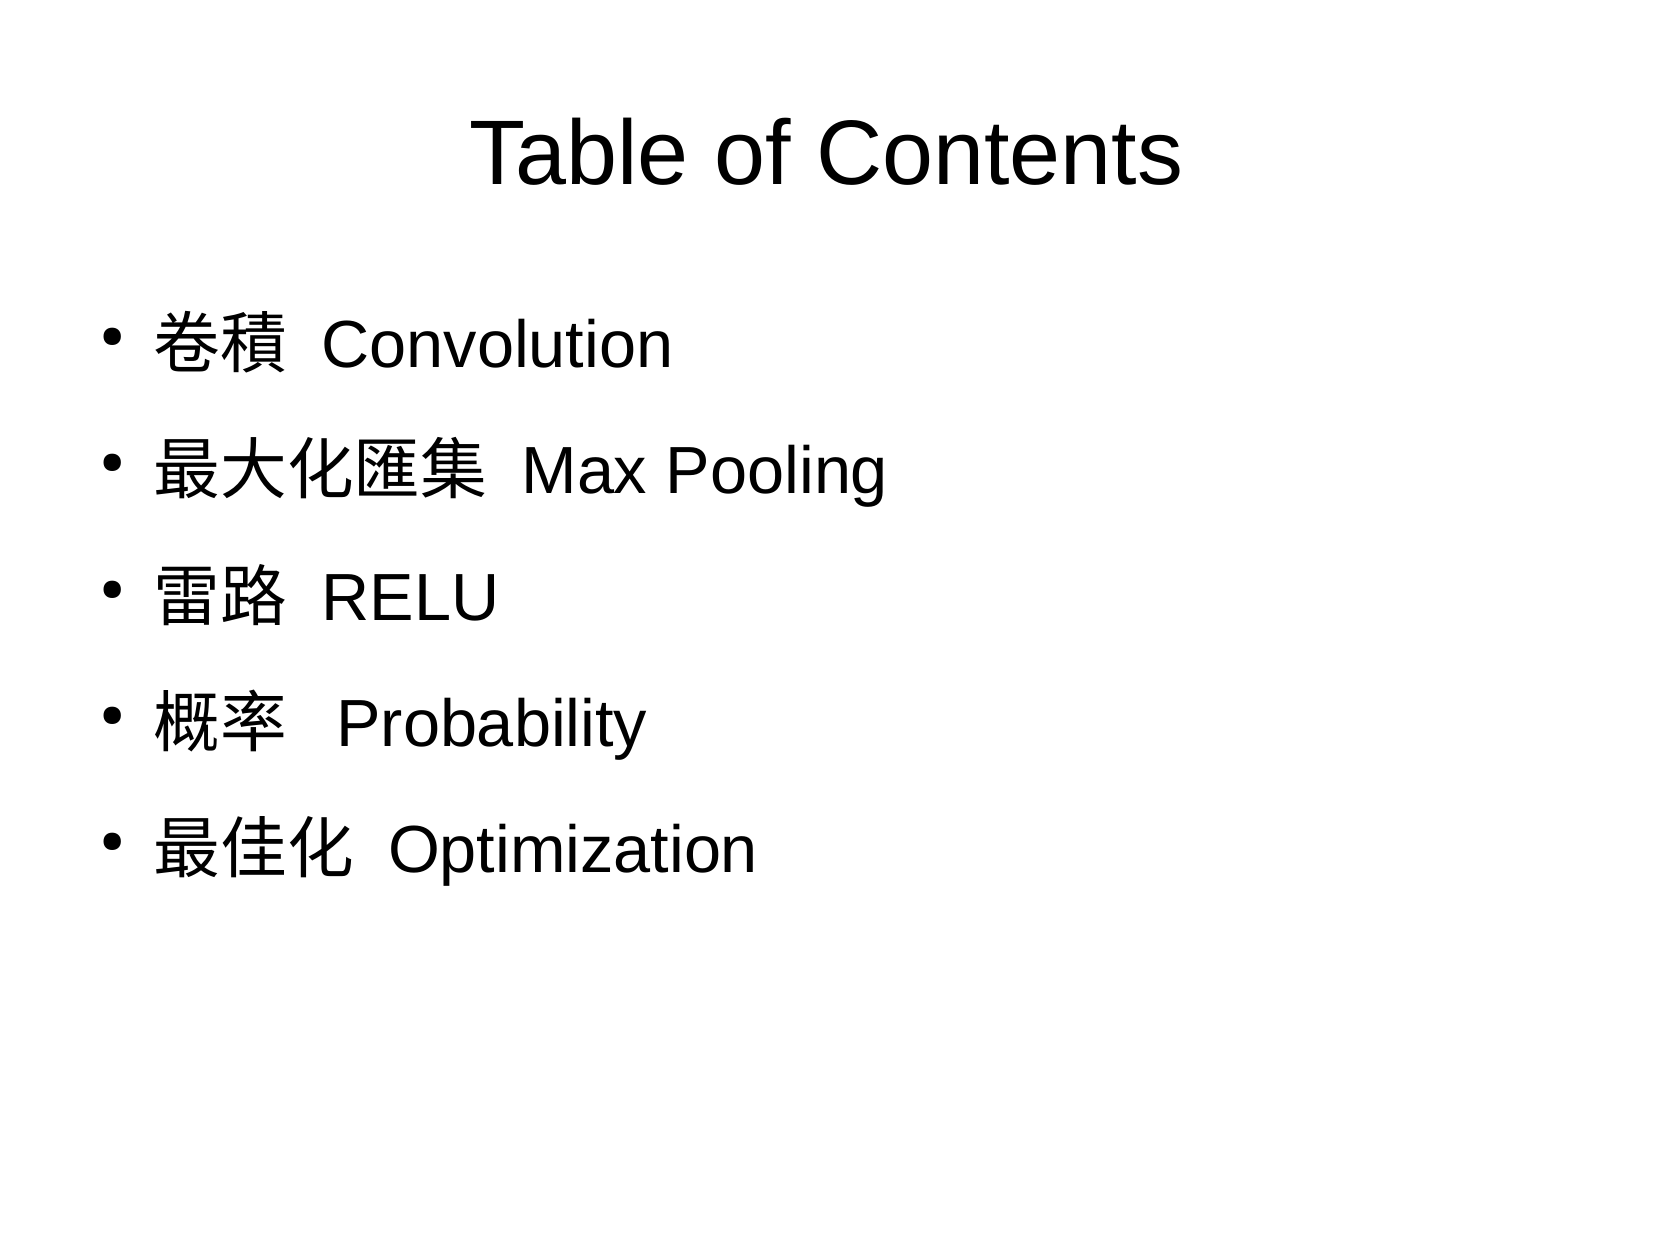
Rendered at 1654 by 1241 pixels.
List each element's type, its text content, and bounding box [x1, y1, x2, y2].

title Table of Contents [82, 49, 1571, 257]
list 卷積 Convolution 最大化匯集 Max Pooling 雷路 RELU 概率 Probability 最佳化 Optimization [82, 290, 1571, 1109]
